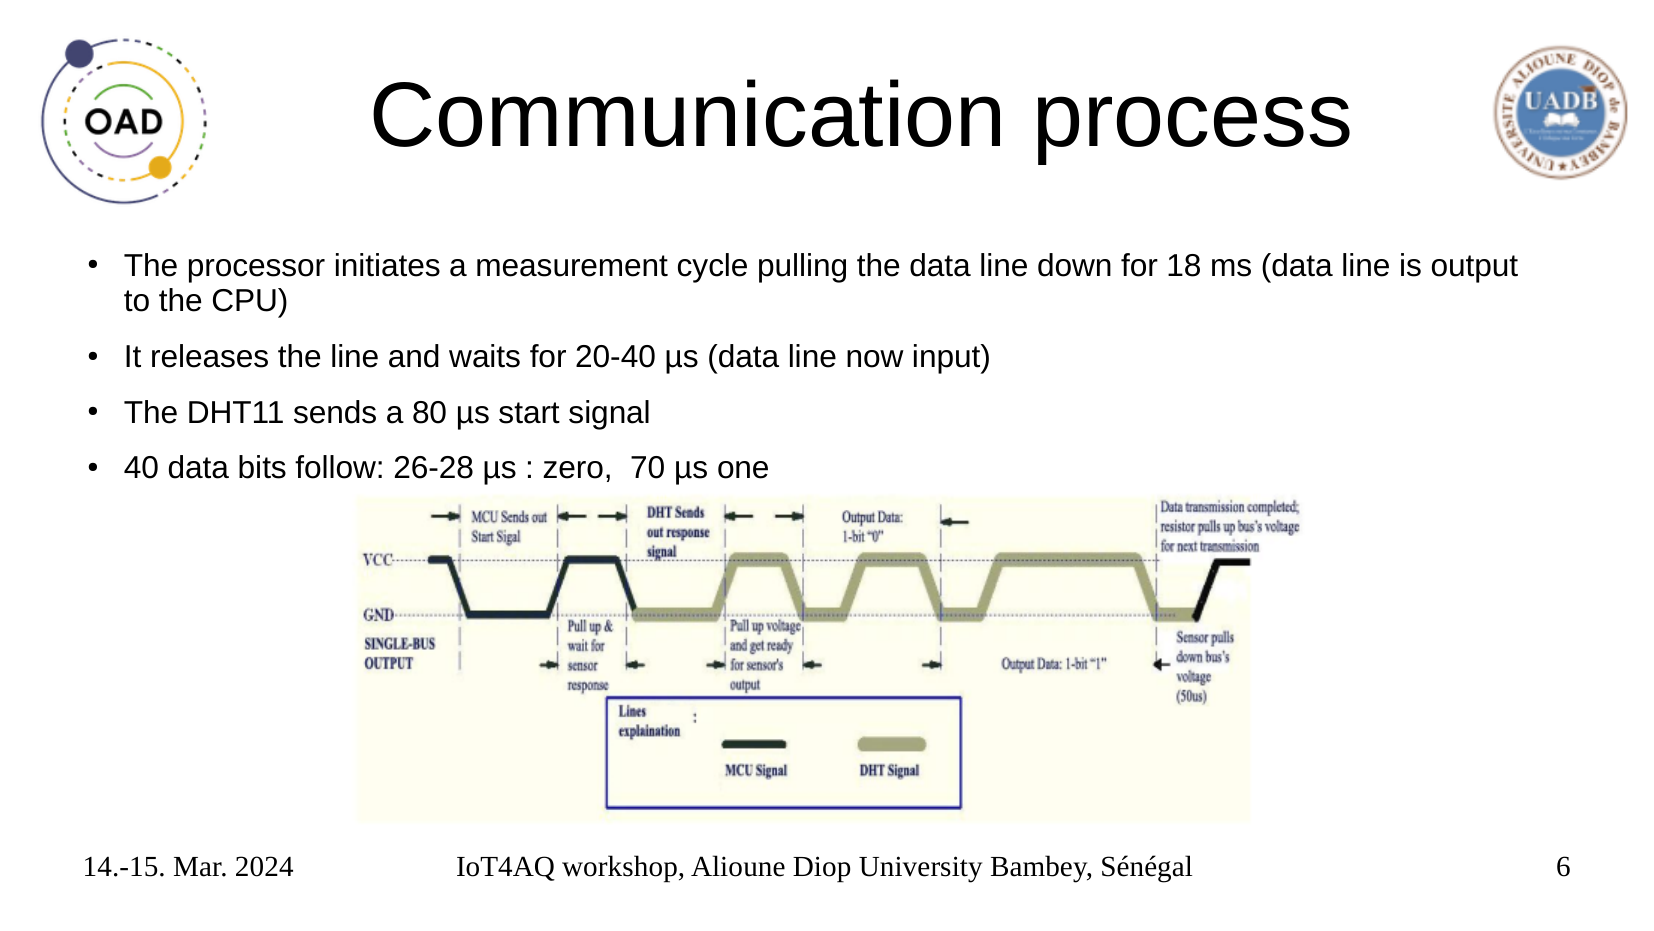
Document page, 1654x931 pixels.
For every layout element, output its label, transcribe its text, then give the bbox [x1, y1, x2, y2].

picture [0, 24, 242, 225]
list The processor initiates a measurement cycle pulling the data line down for 18 ms (data line is output to the CPU) It releases the line and waits for 20-40 µs (data line now input) The DHT11 sends a 80 µs start signal 40 data bits follow: 26-28 µs : zero, 70 µs one [75, 248, 1538, 488]
picture [1482, 37, 1641, 188]
title Communication process [278, 37, 1446, 193]
picture [349, 488, 1313, 826]
